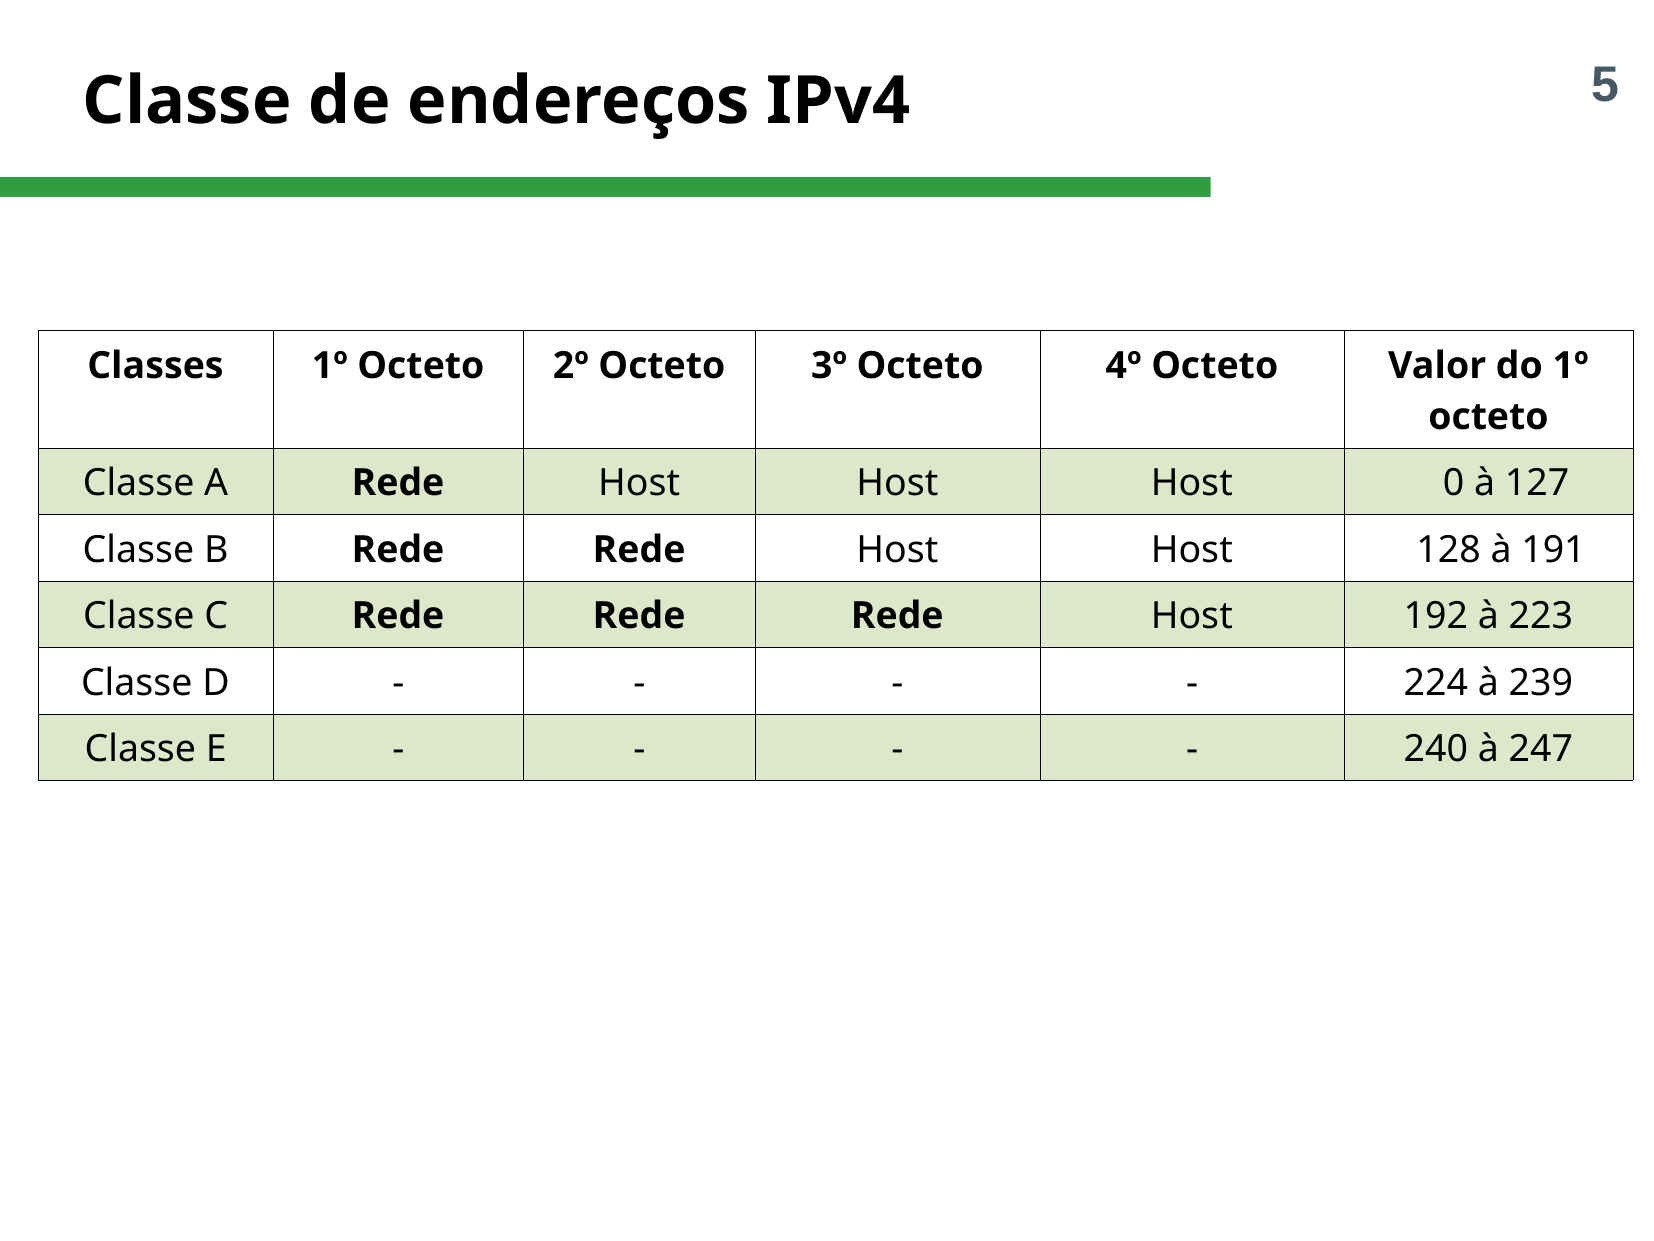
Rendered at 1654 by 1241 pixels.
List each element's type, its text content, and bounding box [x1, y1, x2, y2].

table_cell Rede [756, 582, 1040, 647]
table_header 2º Octeto [524, 331, 755, 448]
table_cell - [1041, 715, 1344, 780]
table_cell Rede [524, 515, 755, 581]
table_cell Classe E [39, 715, 273, 780]
table_cell Classe A [39, 449, 273, 514]
table_cell - [1041, 648, 1344, 714]
table_cell Host [1041, 582, 1344, 647]
table_cell - [756, 715, 1040, 780]
table_header Classes [39, 331, 273, 448]
table_cell - [524, 648, 755, 714]
table_cell 0 à 127 [1345, 449, 1633, 514]
table_cell Host [524, 449, 755, 514]
table_cell 224 à 239 [1345, 648, 1633, 714]
table_cell - [756, 648, 1040, 714]
table_cell Rede [524, 582, 755, 647]
table_cell Host [1041, 515, 1344, 581]
table_cell Host [1041, 449, 1344, 514]
table_cell 240 à 247 [1345, 715, 1633, 780]
table_header 3º Octeto [756, 331, 1040, 448]
table_cell Classe C [39, 582, 273, 647]
table_cell Host [756, 515, 1040, 581]
table_cell Rede [274, 449, 523, 514]
table_cell Rede [274, 515, 523, 581]
table_cell Host [756, 449, 1040, 514]
table_header 4º Octeto [1041, 331, 1344, 448]
table_header Valor do 1º octeto [1345, 331, 1633, 448]
table_cell Classe D [39, 648, 273, 714]
table_cell 128 à 191 [1345, 515, 1633, 581]
table_cell Rede [274, 582, 523, 647]
title Classe de endereços IPv4 [82, 0, 1152, 202]
table_header 1º Octeto [274, 331, 523, 448]
table_cell 192 à 223 [1345, 582, 1633, 647]
table_cell - [274, 648, 523, 714]
table_cell Classe B [39, 515, 273, 581]
table_cell - [274, 715, 523, 780]
table_cell - [524, 715, 755, 780]
